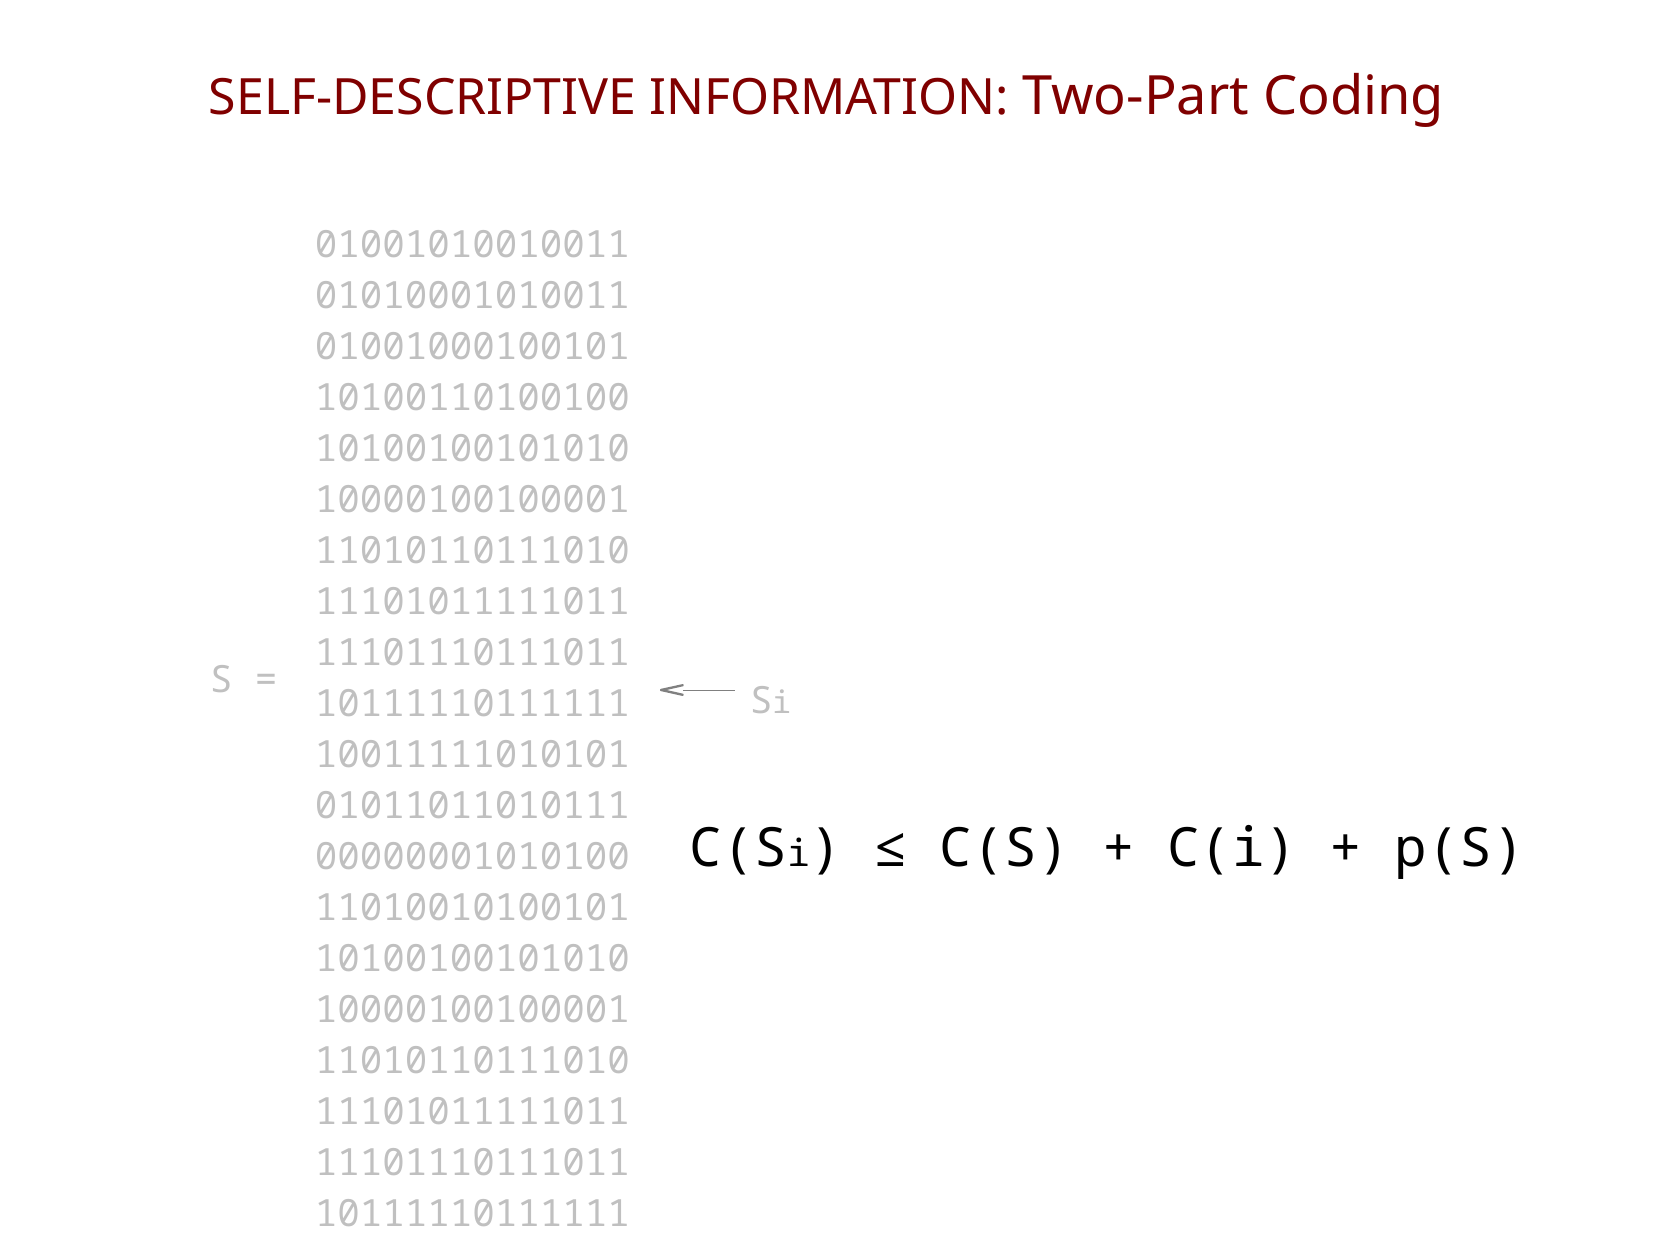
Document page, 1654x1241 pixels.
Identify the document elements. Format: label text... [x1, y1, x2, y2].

text_box Si [735, 665, 811, 719]
text_box C(Si) ≤ C(S) + C(i) + p(S) [675, 801, 1546, 871]
title SELF-DESCRIPTIVE INFORMATION: Two-Part Coding [82, 62, 1571, 125]
text_box 01001010010011 01010001010011 01001000100101 10100110100100 10100100101010 10000100100001 11010110111010 11101011111011 11101110111011 10111110111111 10011111010101 01011011010111 00000001010100 11010010100101 10100100101010 10000100100001 11010110111010 11101011111011 11101110111011 10111110111111 10100100101010 10000100100001 11010110111010 11101011111011 11101110111011 10111110111111 10100100101010 10000100100001 11010110111010 11101011111011 11101110111011 10111110111111 [300, 210, 646, 1241]
text_box S = [195, 645, 300, 698]
